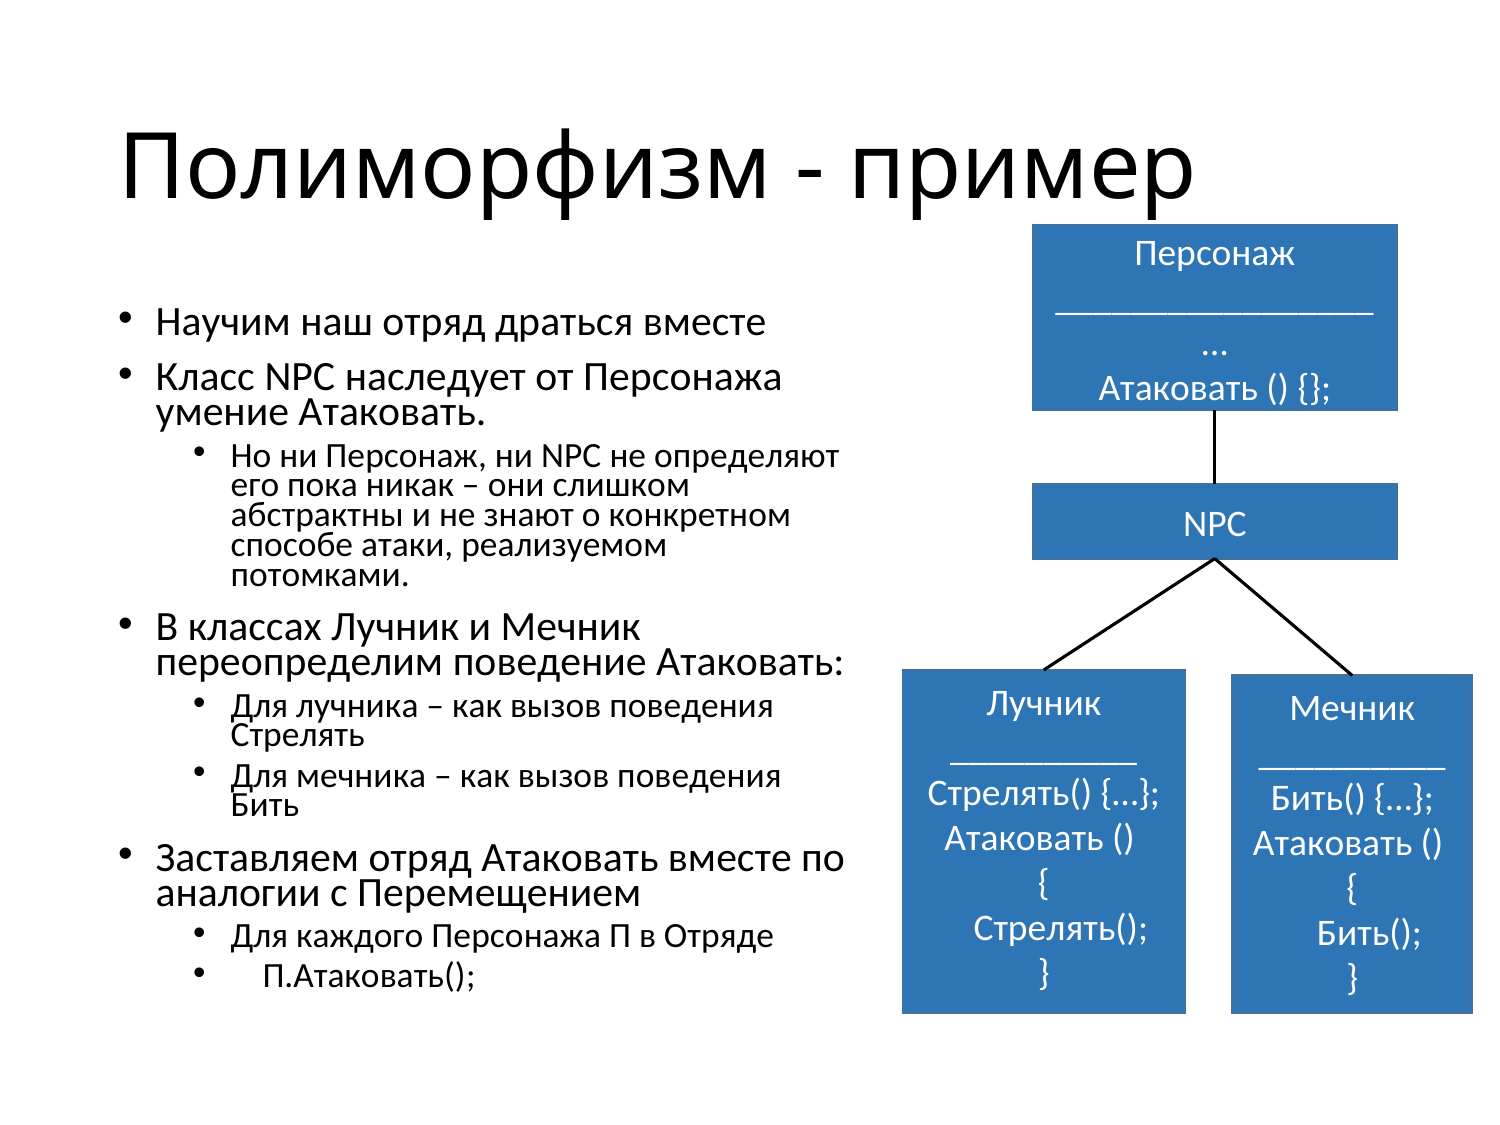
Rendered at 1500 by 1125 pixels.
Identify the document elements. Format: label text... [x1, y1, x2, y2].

list Научим наш отряд драться вместе Класс NPC наследует от Персонажа умение Атаковать. Но ни Персонаж, ни NPC не определяют его пока никак – они слишком абстрактны и не знают о конкретном способе атаки, реализуемом потомками. В классах Лучник и Мечник переопределим поведение Атаковать: Для лучника – как вызов поведения Стрелять Для мечника – как вызов поведения Бить Заставляем отряд Атаковать вместе по аналогии с Перемещением Для каждого Персонажа П в Отряде П.Атаковать(); [103, 299, 863, 1014]
text_box Персонаж _________________ … Атаковать () {}; [1032, 224, 1397, 411]
text_box Лучник __________ Стрелять() {…}; Атаковать () { Стрелять(); } [902, 670, 1185, 1014]
text_box NPC [1032, 484, 1397, 559]
title Полиморфизм - пример [103, 59, 1397, 278]
text_box Мечник __________ Бить() {…}; Атаковать () { Бить(); } [1232, 675, 1473, 1014]
